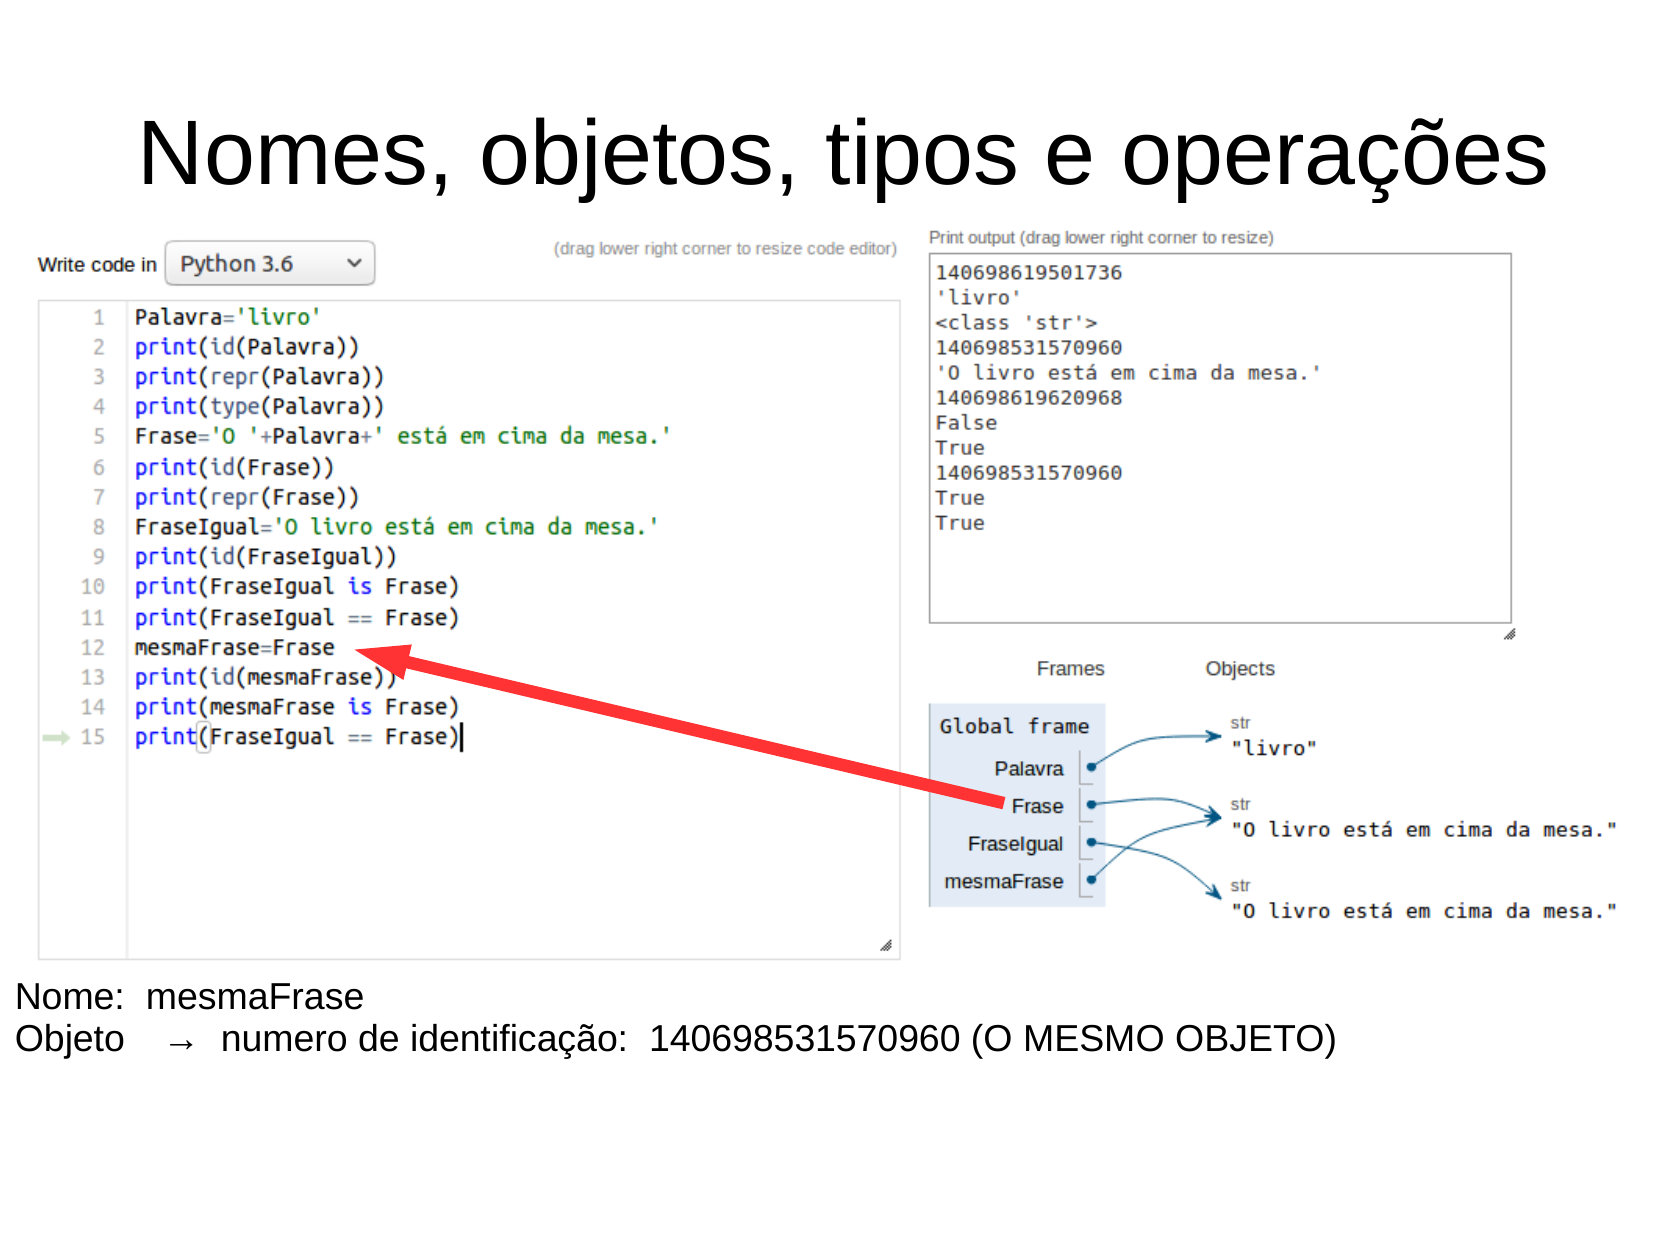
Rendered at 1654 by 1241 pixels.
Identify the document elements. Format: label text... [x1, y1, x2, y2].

text_box Nome: mesmaFrase Objeto → numero de identificação: 140698531570960 (O MESMO OBJETO) [0, 968, 1619, 1199]
picture [21, 203, 1642, 969]
title Nomes, objetos, tipos e operações [82, 49, 1571, 203]
